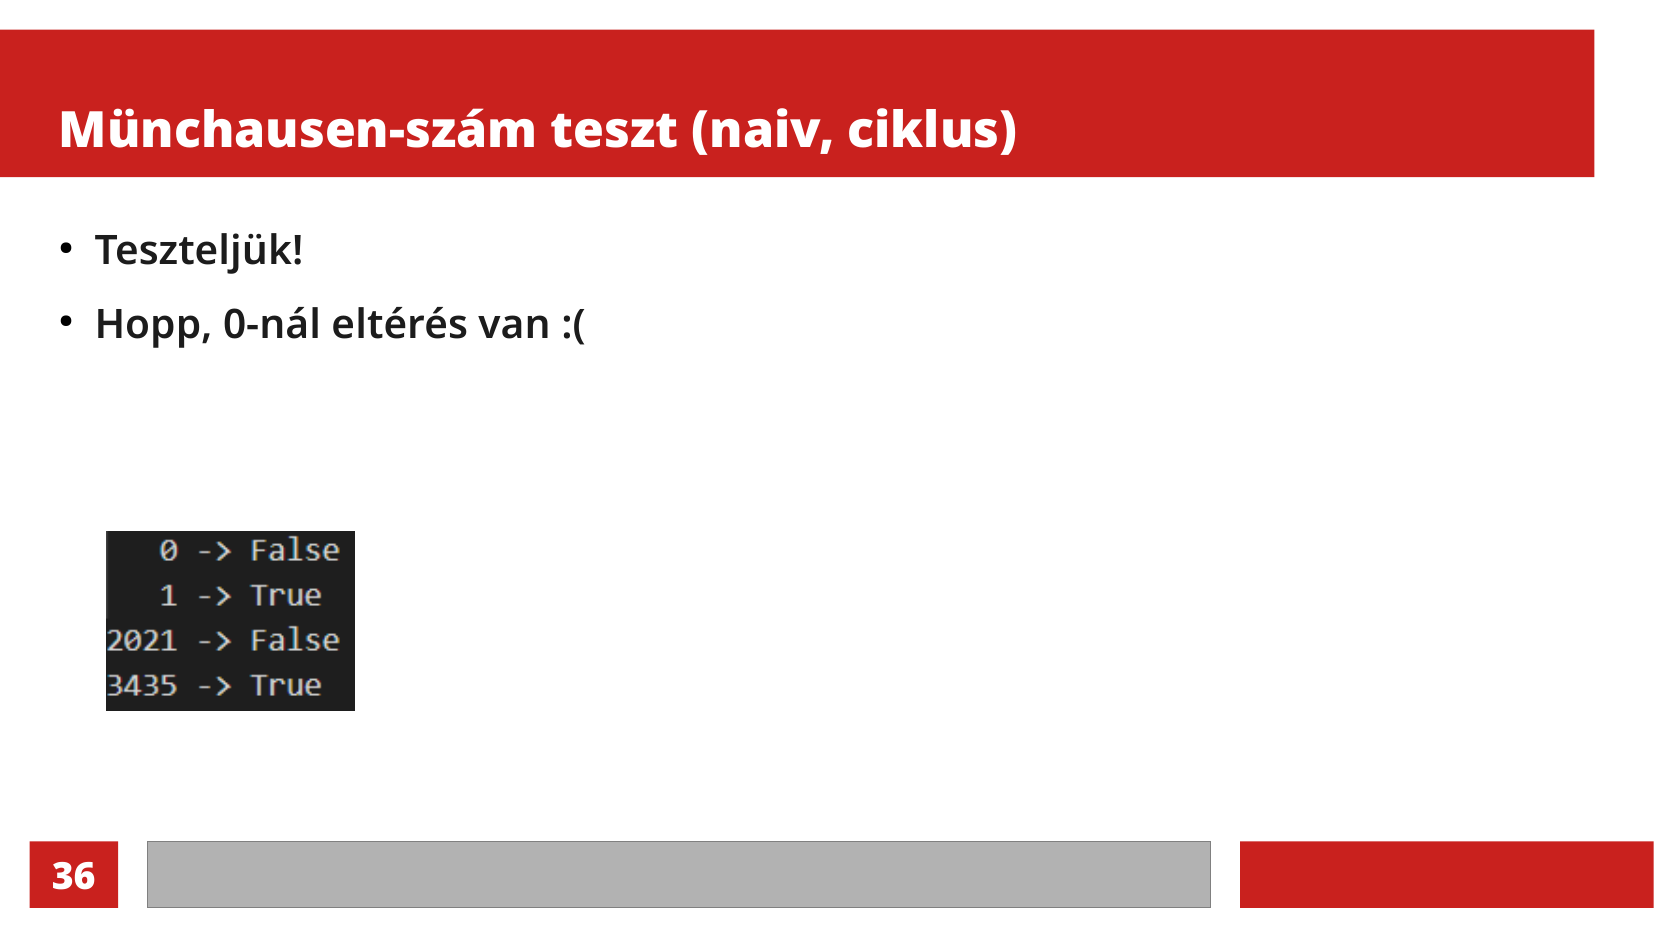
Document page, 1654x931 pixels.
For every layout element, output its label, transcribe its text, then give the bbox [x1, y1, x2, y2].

picture [106, 531, 355, 711]
list Teszteljük! Hopp, 0-nál eltérés van :( [59, 221, 1565, 473]
title Münchausen-szám teszt (naiv, ciklus) [59, 44, 1595, 163]
